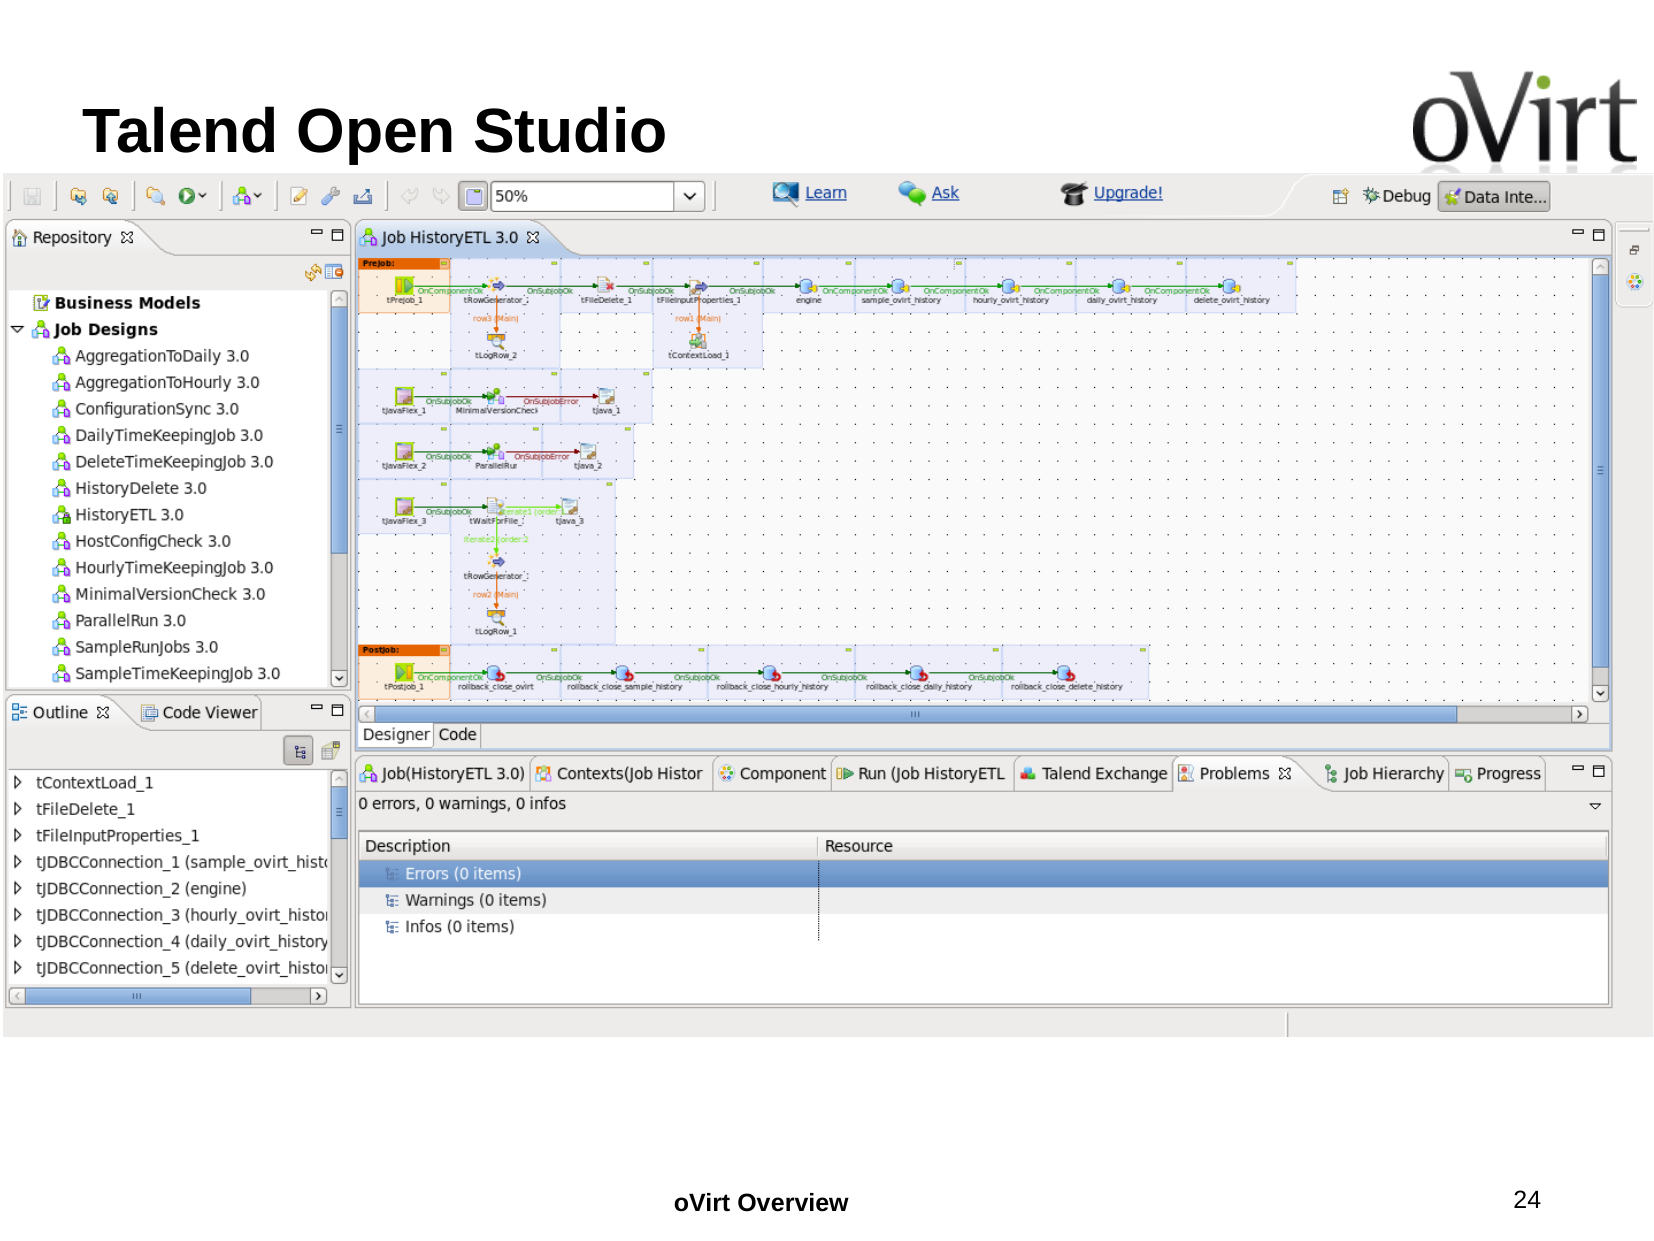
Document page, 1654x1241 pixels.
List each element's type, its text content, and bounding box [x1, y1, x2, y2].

picture [3, 63, 1654, 1037]
title Talend Open Studio [82, 37, 1571, 173]
